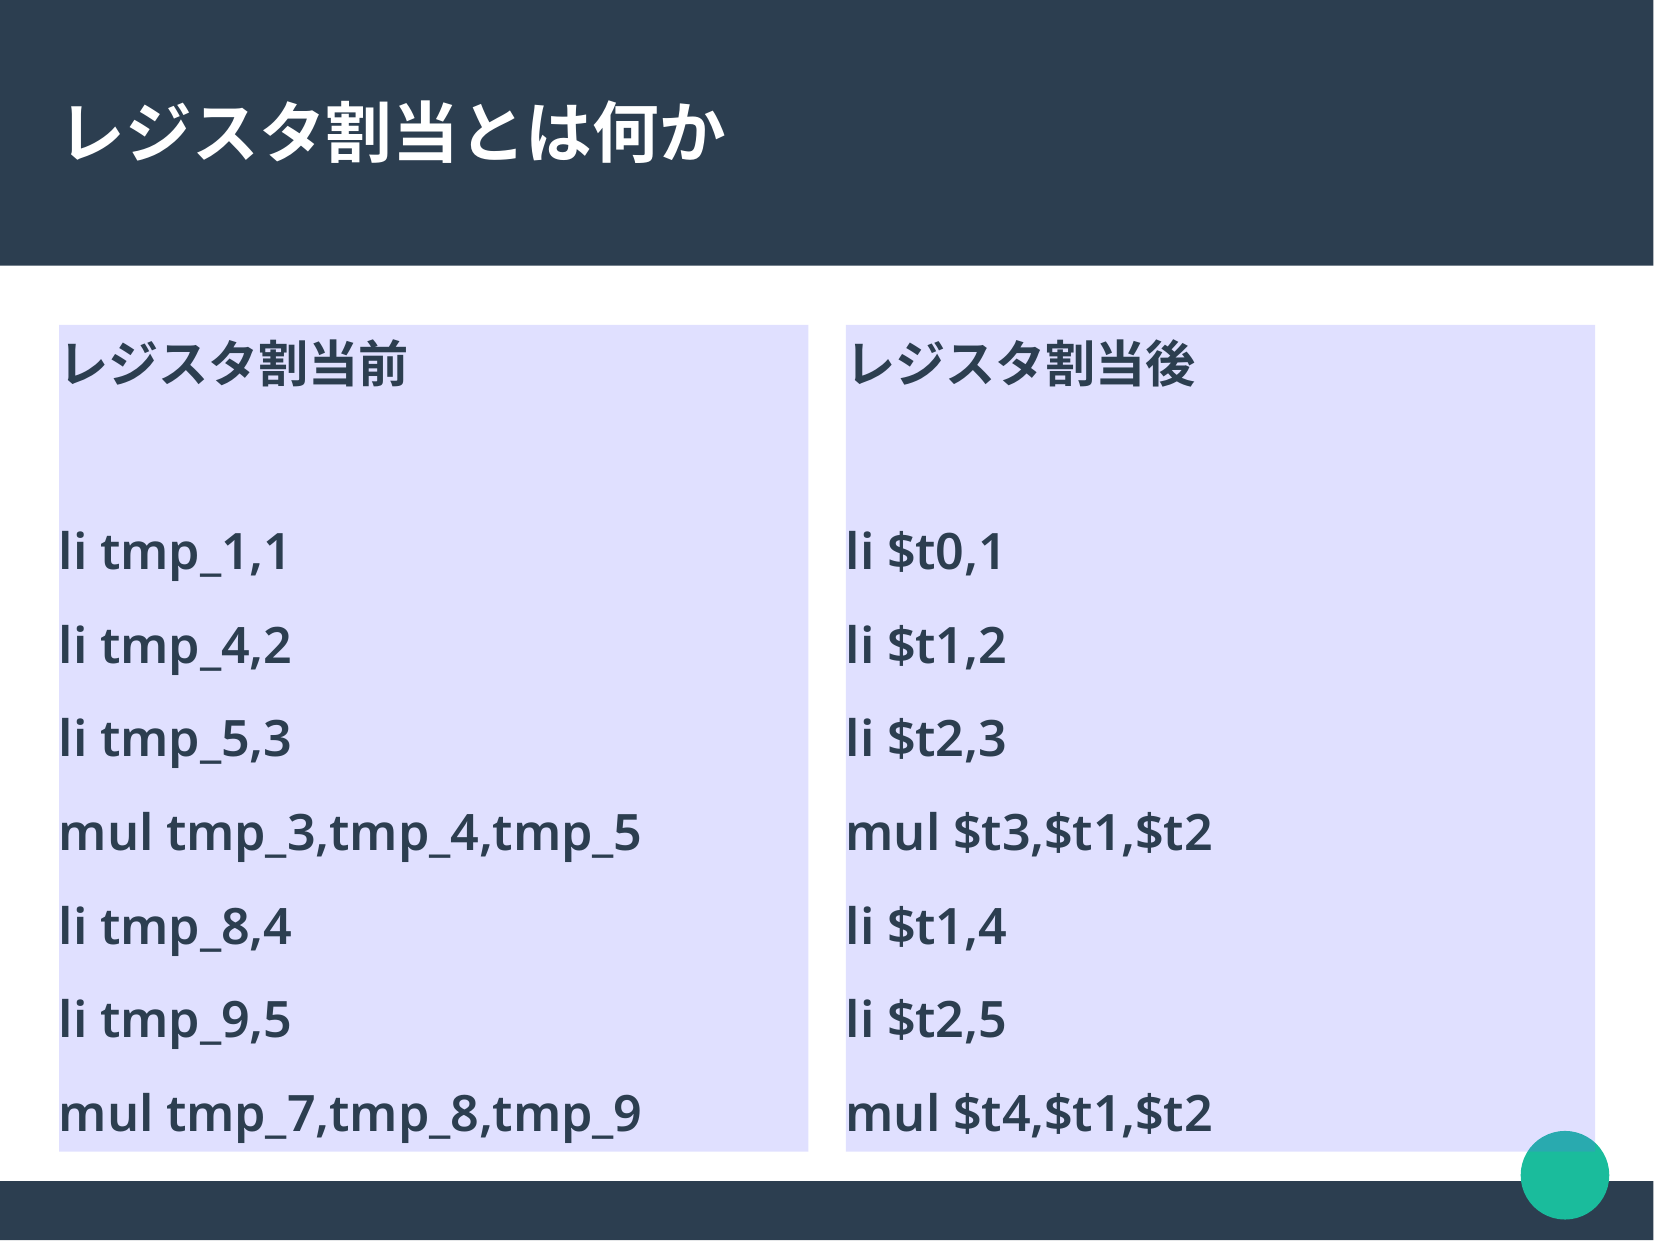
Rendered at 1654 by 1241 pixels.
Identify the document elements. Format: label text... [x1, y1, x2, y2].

list レジスタ割当前 li tmp_1,1 li tmp_4,2 li tmp_5,3 mul tmp_3,tmp_4,tmp_5 li tmp_8,4 li tmp_9,5 mul tmp_7,tmp_8,tmp_9 [59, 324, 809, 1152]
list レジスタ割当後 li $t0,1 li $t1,2 li $t2,3 mul $t3,$t1,$t2 li $t1,4 li $t2,5 mul $t4,$t1,$t2 [845, 324, 1596, 1152]
title レジスタ割当とは何か [59, 49, 1595, 207]
